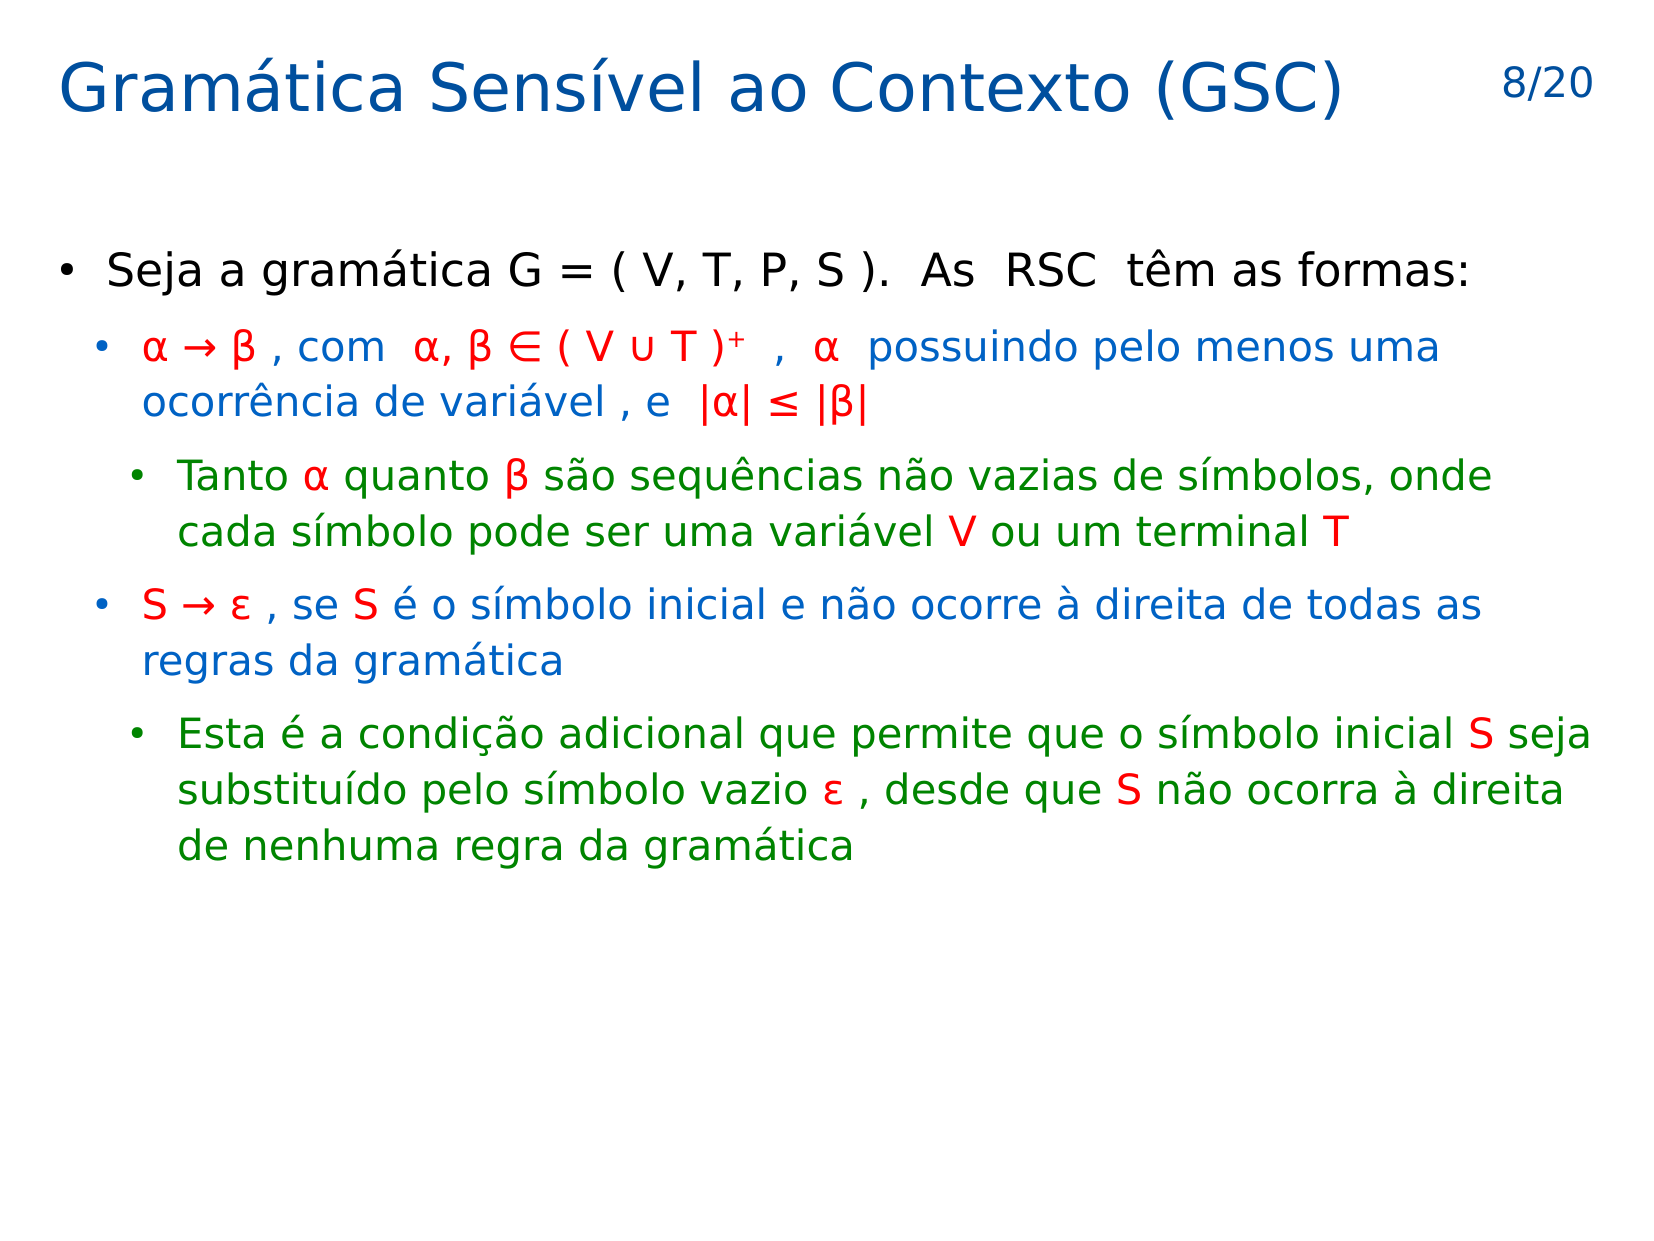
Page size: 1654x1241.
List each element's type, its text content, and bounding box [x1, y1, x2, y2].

title Gramática Sensível ao Contexto (GSC) [59, 29, 1625, 148]
list Seja a gramática G = ( V, T, P, S ). As RSC têm as formas: α → β , com α, β ∈ ( V ∪ T )+ , α possuindo pelo menos uma ocorrência de variável , e |α| ≤ |β| Tanto α quanto β são sequências não vazias de símbolos, onde cada símbolo pode ser uma variável V ou um terminal T S → ε , se S é o símbolo inicial e não ocorre à direita de todas as regras da gramática Esta é a condição adicional que permite que o símbolo inicial S seja substituído pelo símbolo vazio ε , desde que S não ocorra à direita de nenhuma regra da gramática [59, 236, 1595, 1211]
